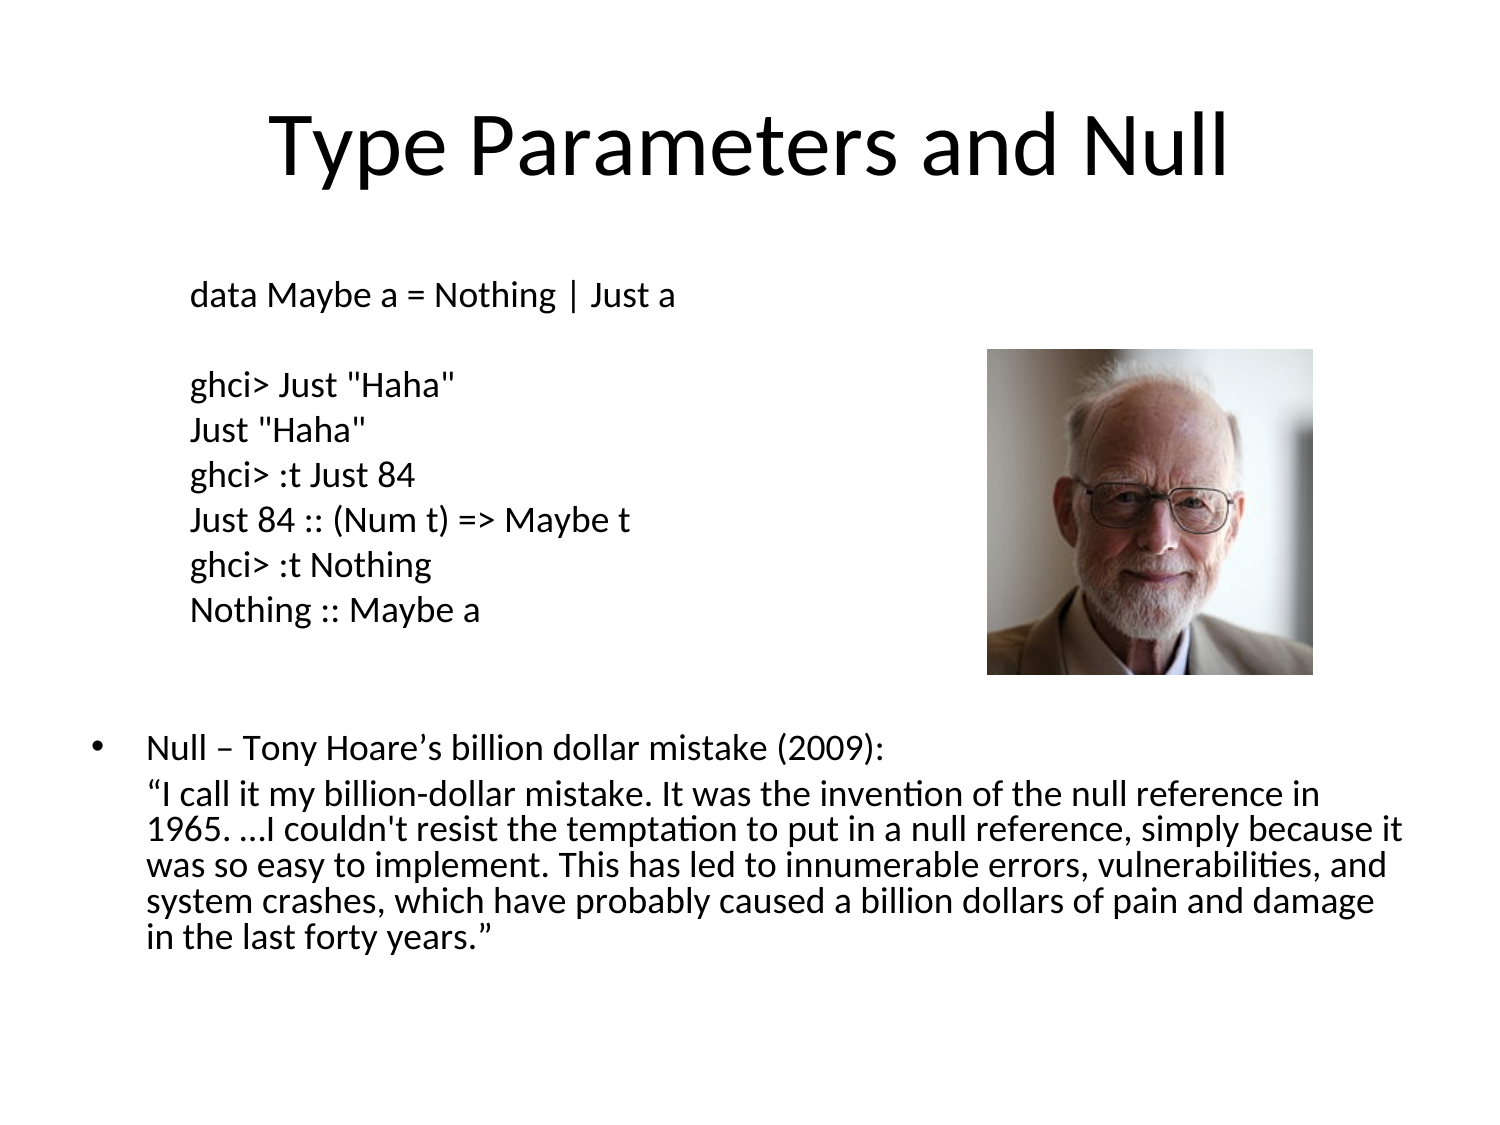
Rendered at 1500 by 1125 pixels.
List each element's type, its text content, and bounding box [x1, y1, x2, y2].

text_box Type Parameters and Null [75, 45, 1426, 233]
text_box data Maybe a = Nothing | Just a ghci> Just "Haha" Just "Haha" ghci> :t Just 84 Just 84 :: (Num t) => Maybe t ghci> :t Nothing Nothing :: Maybe a [174, 262, 1001, 683]
text_box Null – Tony Hoare’s billion dollar mistake (2009): “I call it my billion-dollar mistake. It was the invention of the null reference in 1965. …I couldn't resist the temptation to put in a null reference, simply because it was so easy to implement. This has led to innumerable errors, vulnerabilities, and system crashes, which have probably caused a billion dollars of pain and damage in the last forty years.” [75, 262, 1426, 1016]
picture [987, 349, 1313, 676]
